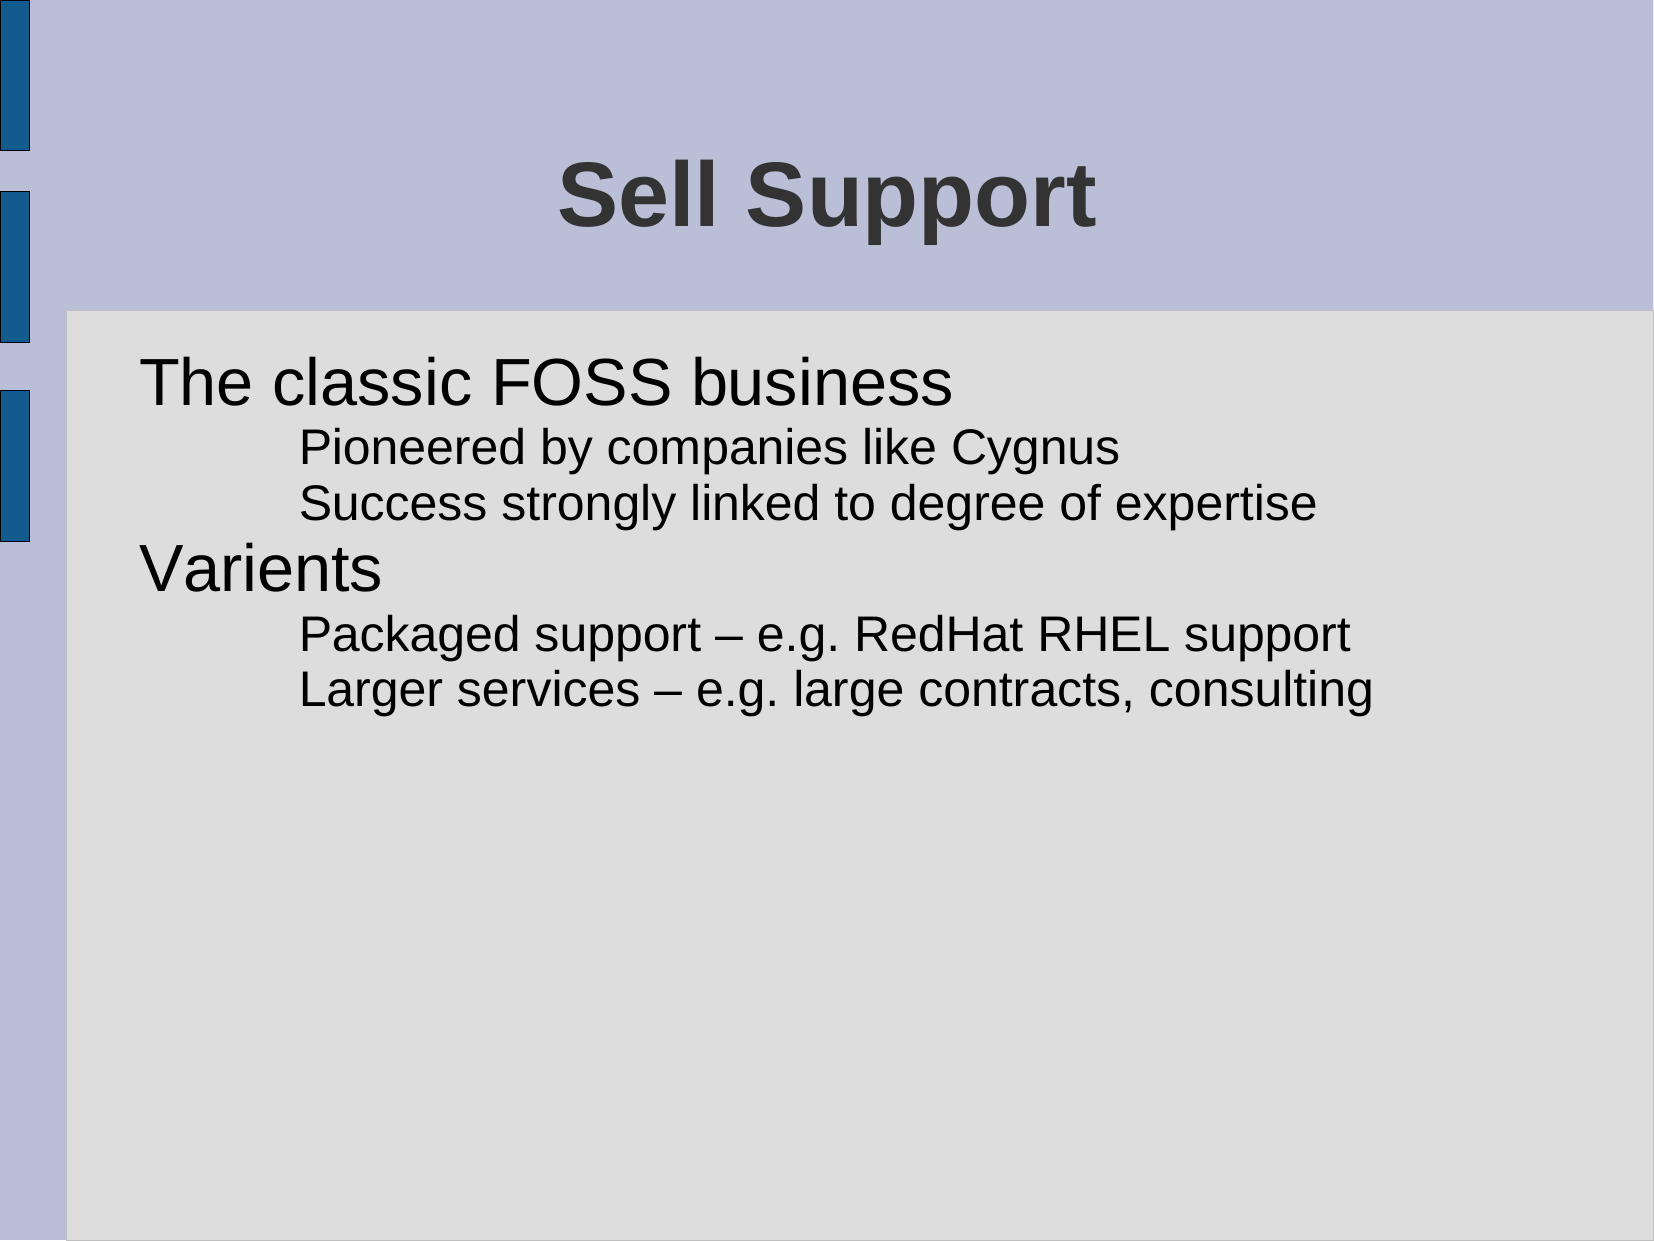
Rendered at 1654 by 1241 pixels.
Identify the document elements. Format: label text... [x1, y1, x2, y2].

list The classic FOSS business Pioneered by companies like Cygnus Success strongly linked to degree of expertise Varients Packaged support – e.g. RedHat RHEL support Larger services – e.g. large contracts, consulting [121, 344, 1534, 1112]
title Sell Support [121, 98, 1534, 291]
